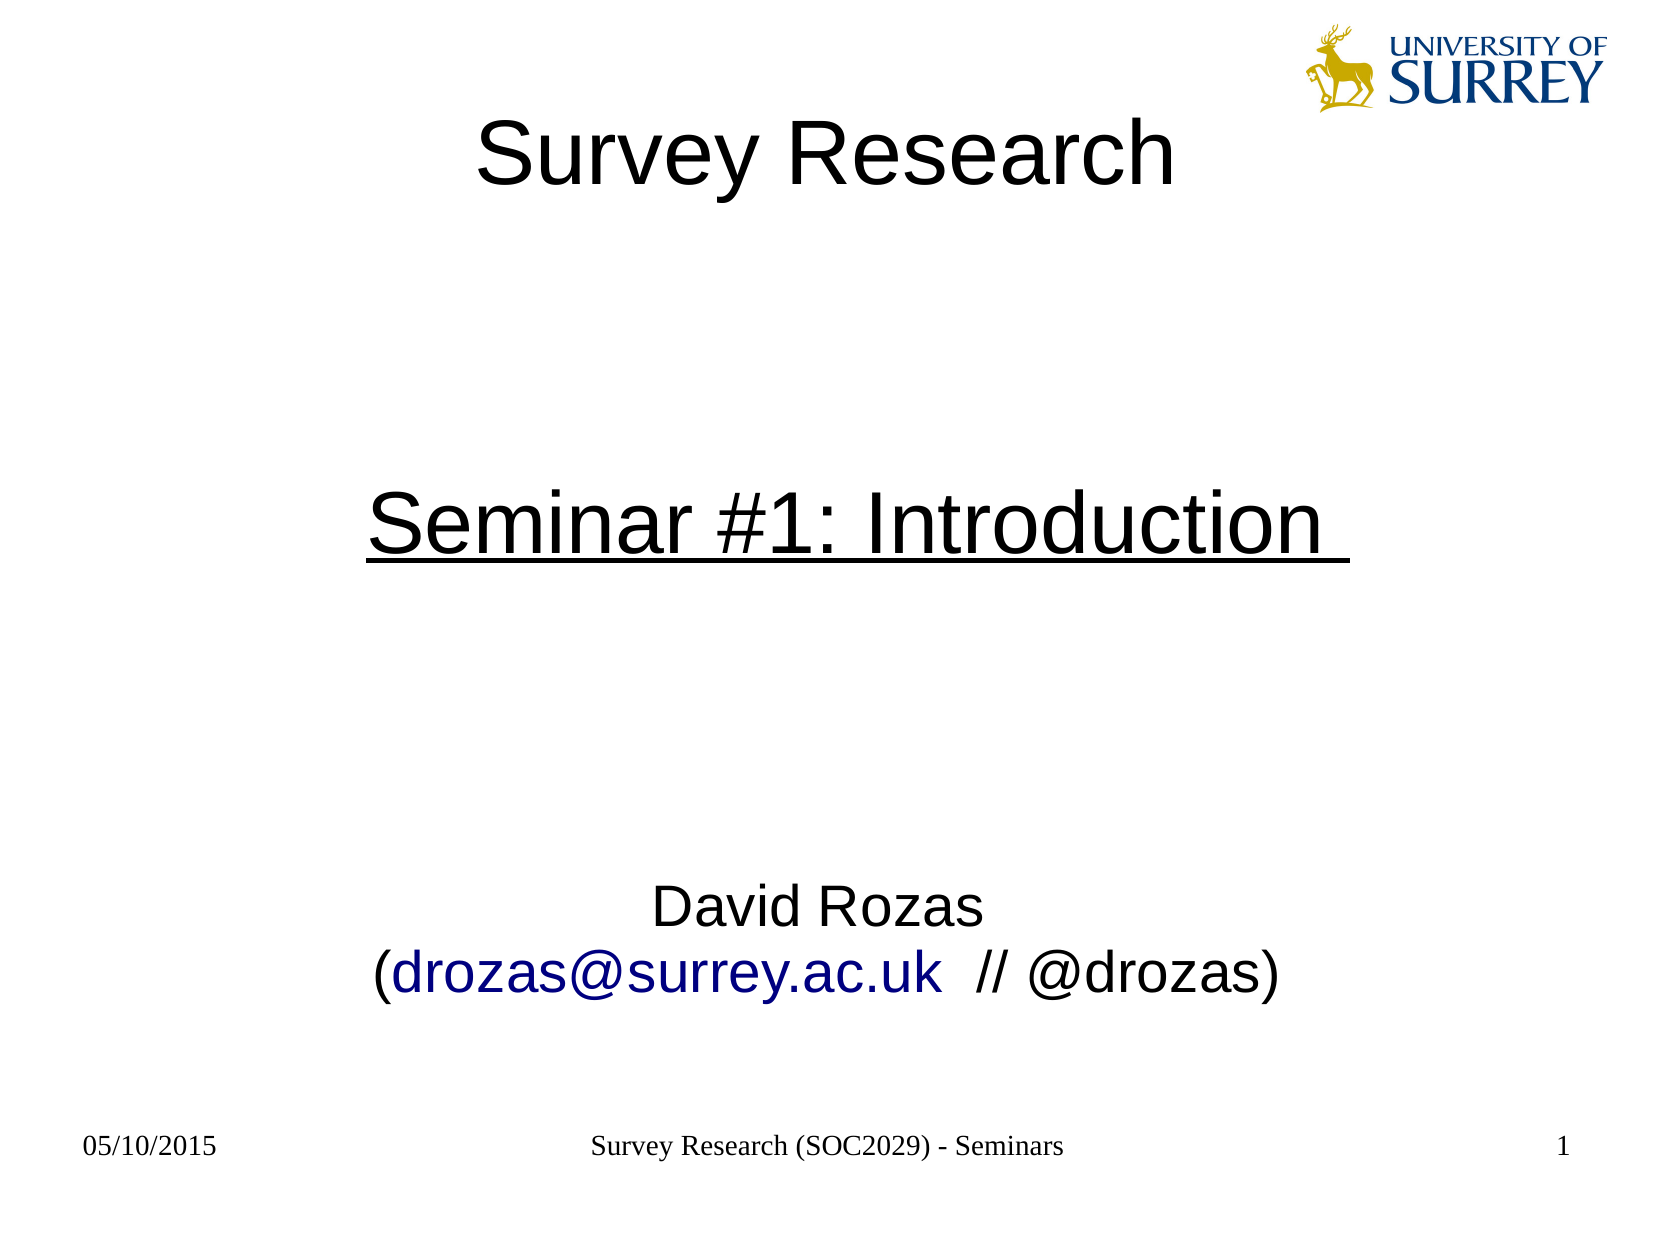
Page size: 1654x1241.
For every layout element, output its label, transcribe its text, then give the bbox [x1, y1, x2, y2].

picture [1306, 23, 1607, 113]
list Seminar #1: Introduction David Rozas (drozas@surrey.ac.uk // @drozas) [82, 290, 1571, 1010]
title Survey Research [82, 49, 1571, 257]
